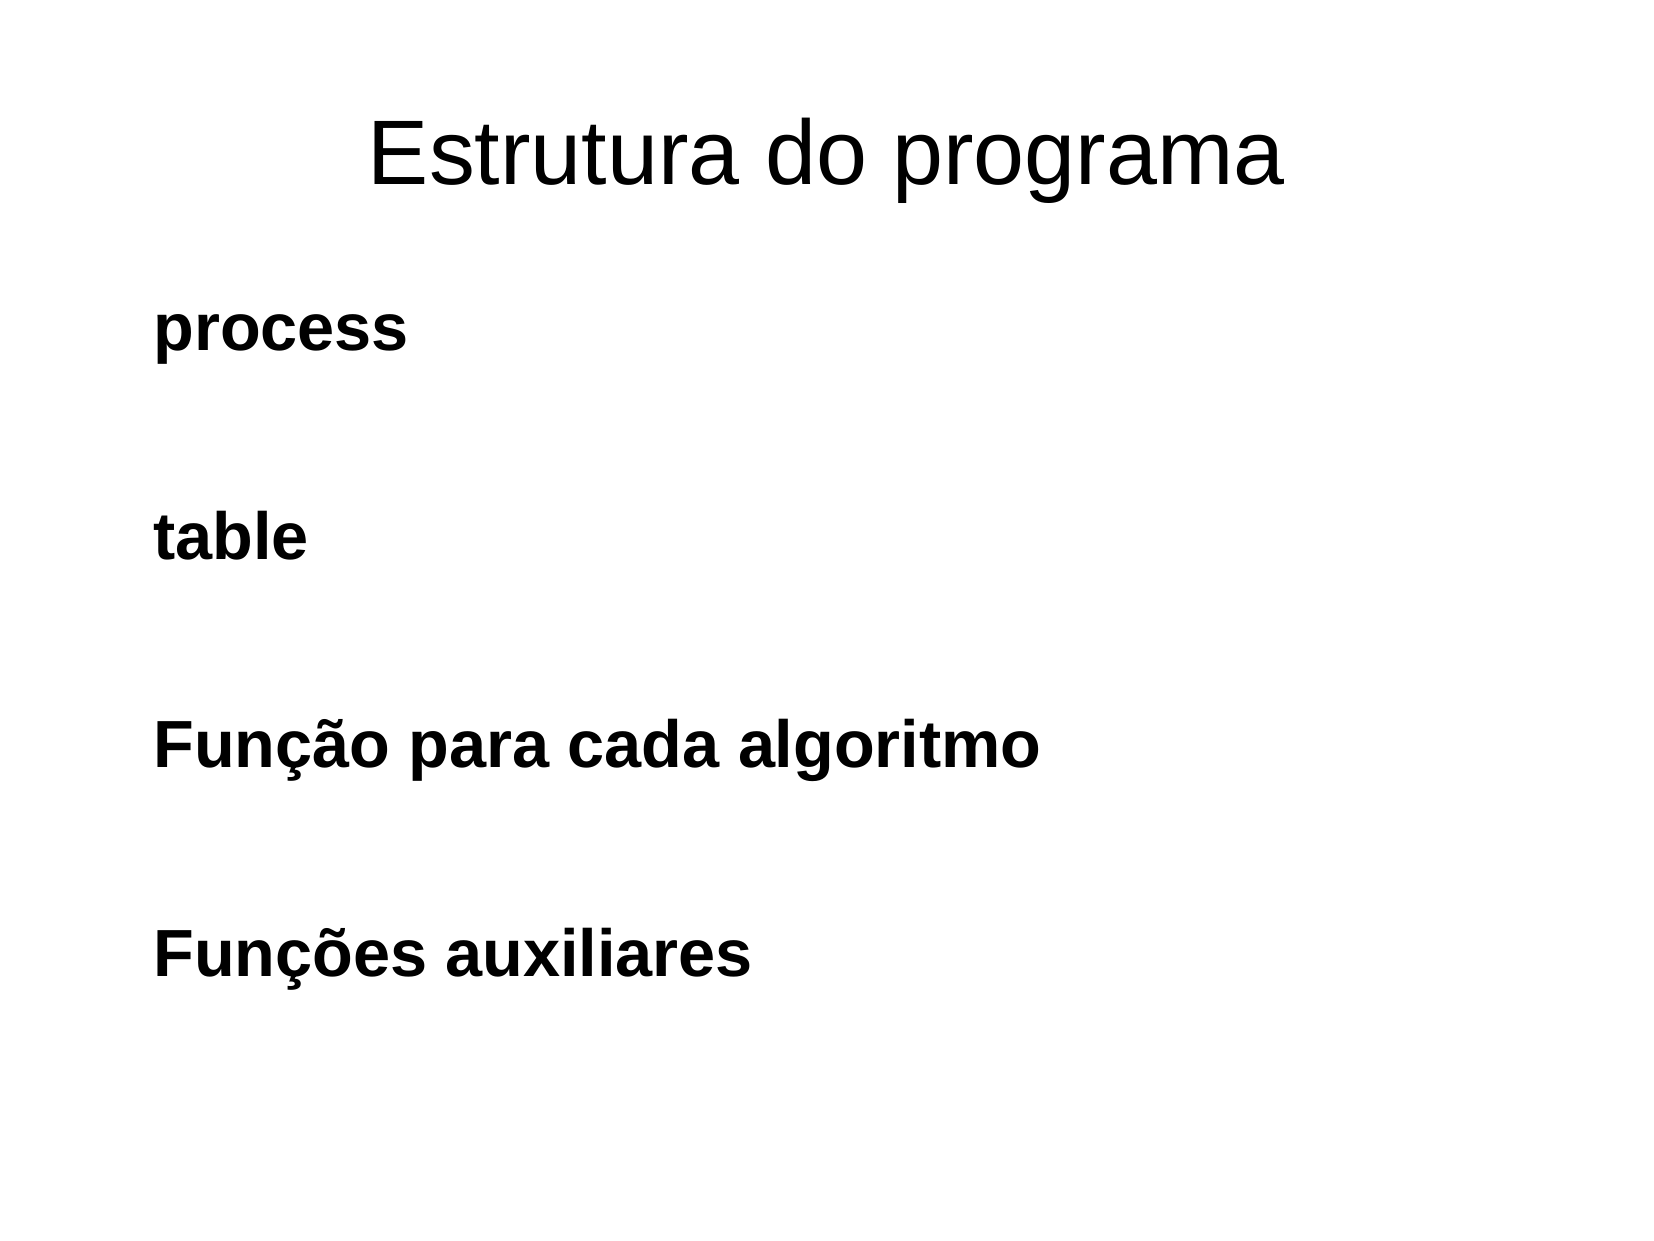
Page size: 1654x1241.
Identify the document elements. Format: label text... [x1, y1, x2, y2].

list process table Função para cada algoritmo Funções auxiliares [82, 290, 1571, 1010]
title Estrutura do programa [82, 49, 1571, 257]
